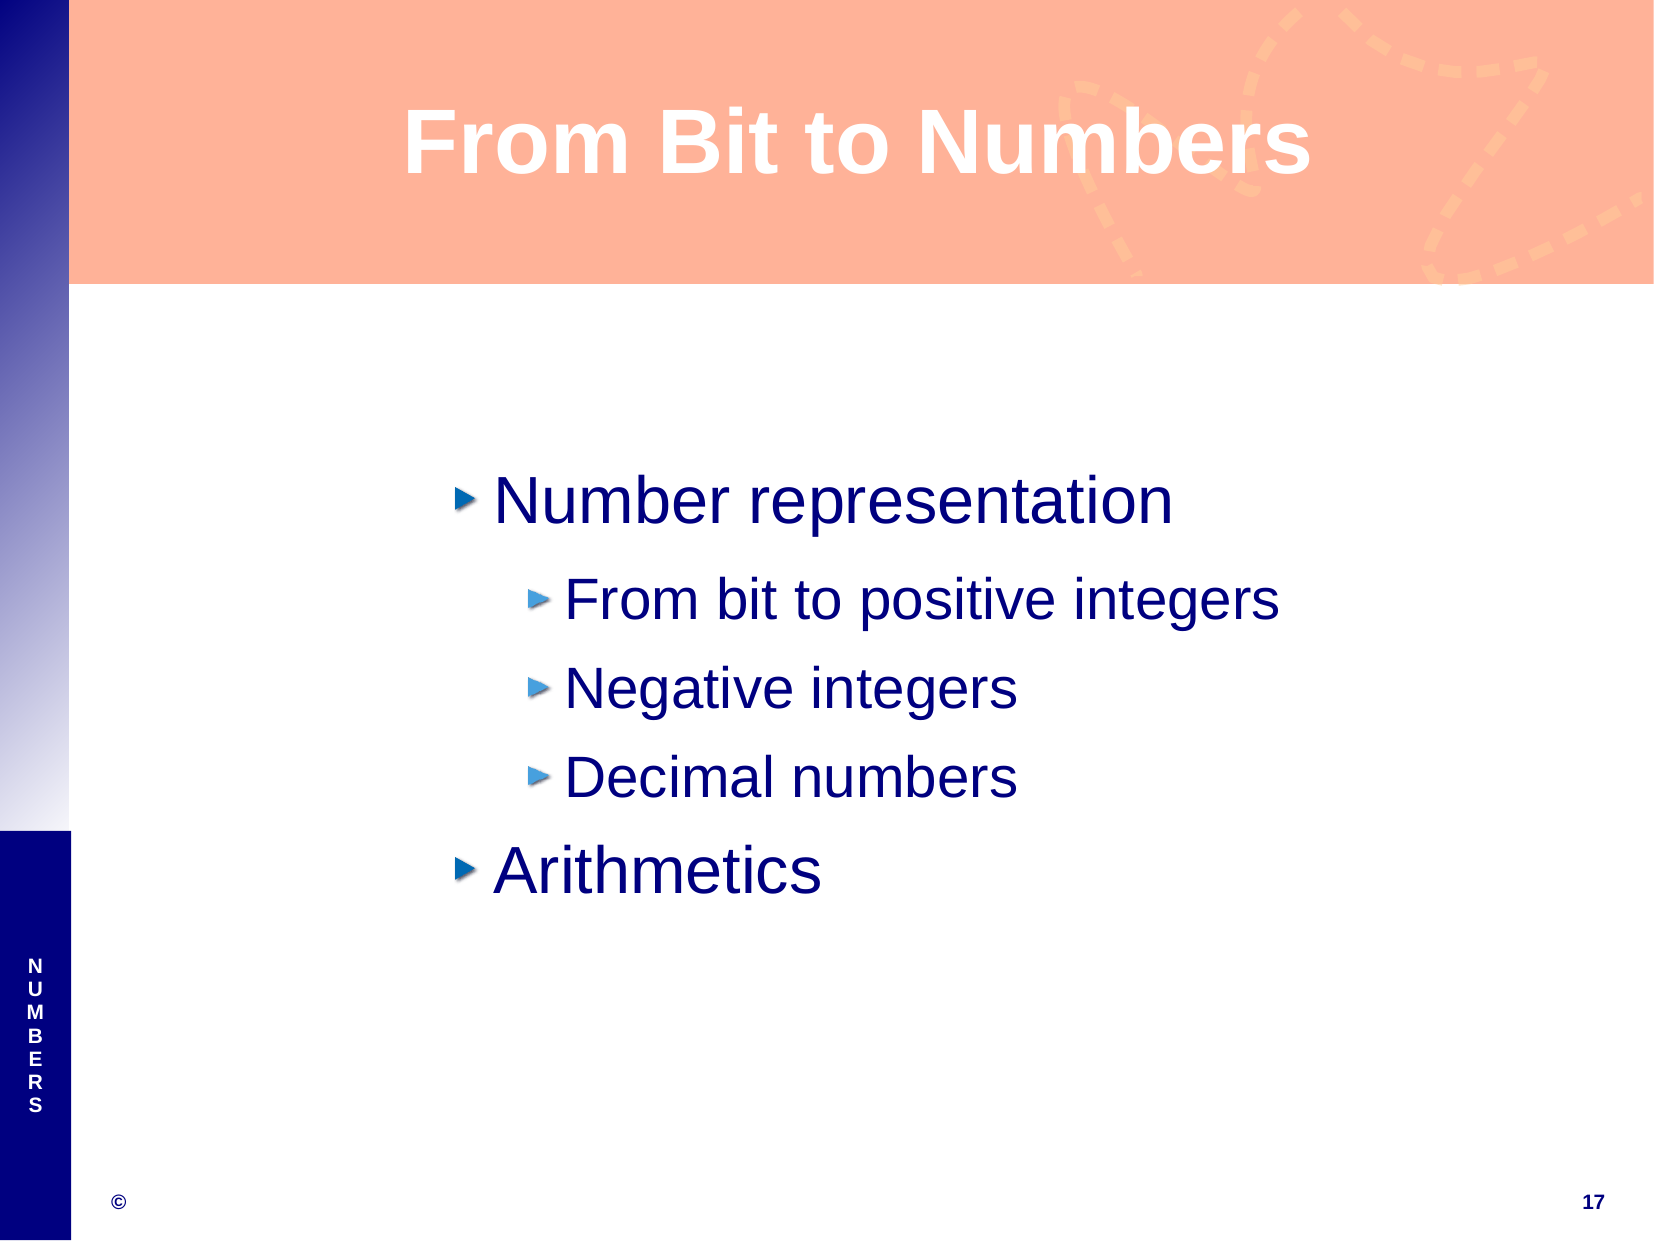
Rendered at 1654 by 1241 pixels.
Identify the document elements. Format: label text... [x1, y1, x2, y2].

text_box N U M B E R S [0, 830, 71, 1241]
list Number representation From bit to positive integers Negative integers Decimal numbers Arithmetics [422, 462, 1325, 944]
title From Bit to Numbers [101, 37, 1617, 246]
